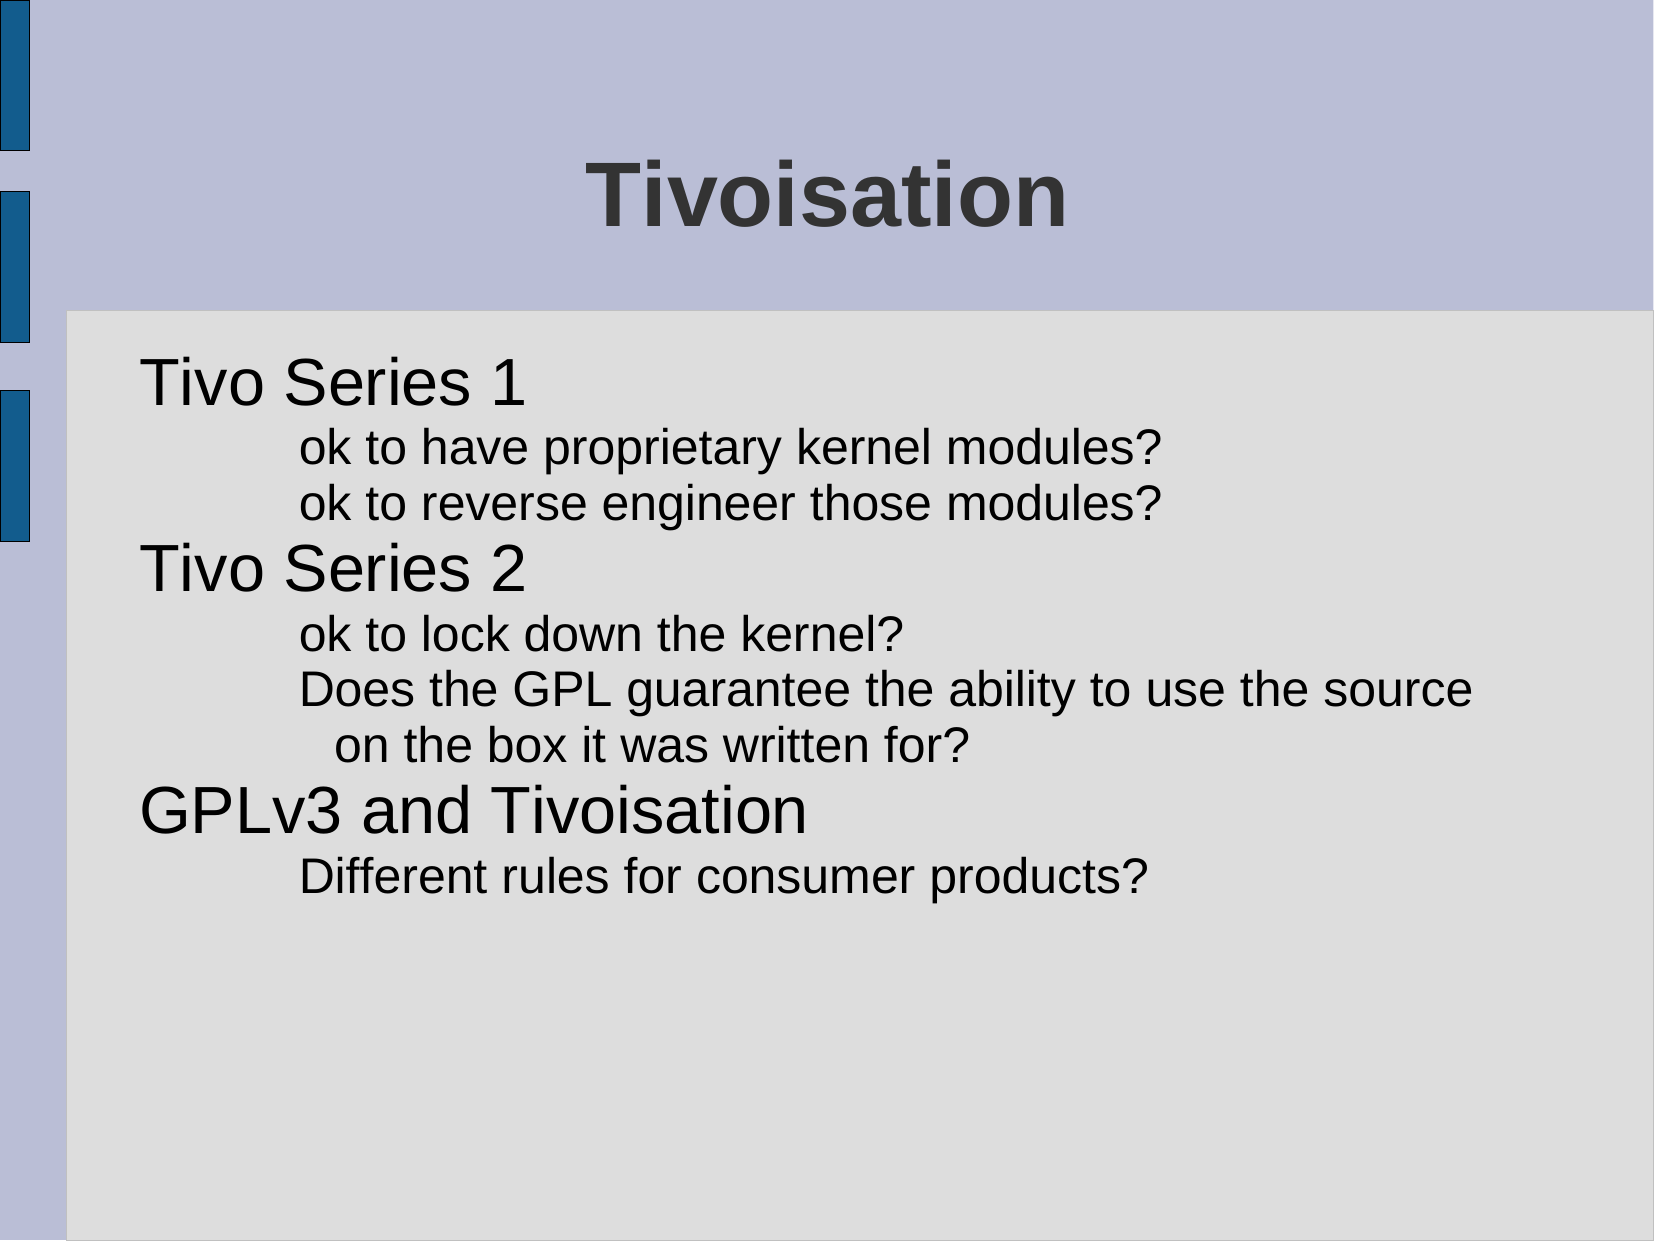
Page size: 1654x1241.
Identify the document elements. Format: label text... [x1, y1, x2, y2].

list Tivo Series 1 ok to have proprietary kernel modules? ok to reverse engineer those modules? Tivo Series 2 ok to lock down the kernel? Does the GPL guarantee the ability to use the source on the box it was written for? GPLv3 and Tivoisation Different rules for consumer products? [121, 344, 1534, 1112]
title Tivoisation [121, 91, 1534, 299]
